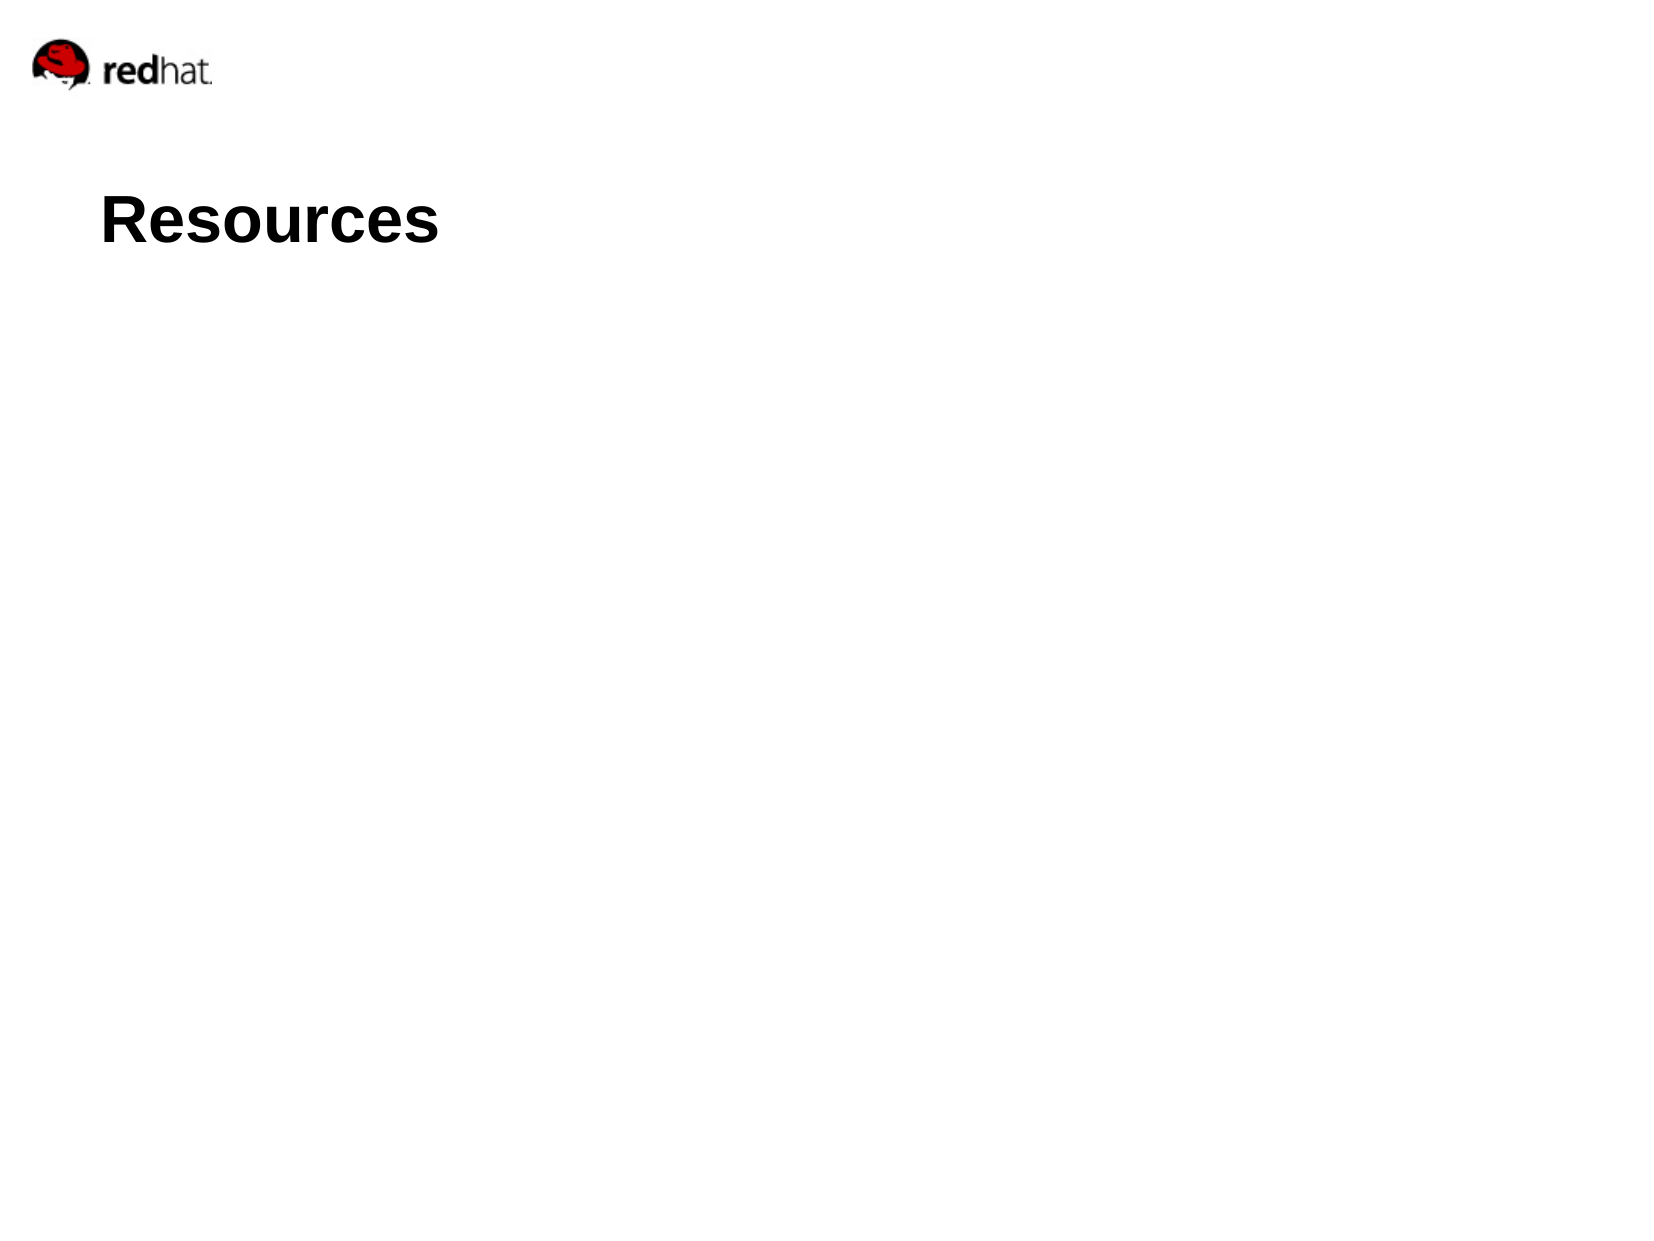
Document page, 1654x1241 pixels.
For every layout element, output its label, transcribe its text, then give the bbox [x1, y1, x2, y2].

title Resources [100, 164, 1506, 275]
picture [31, 37, 212, 98]
